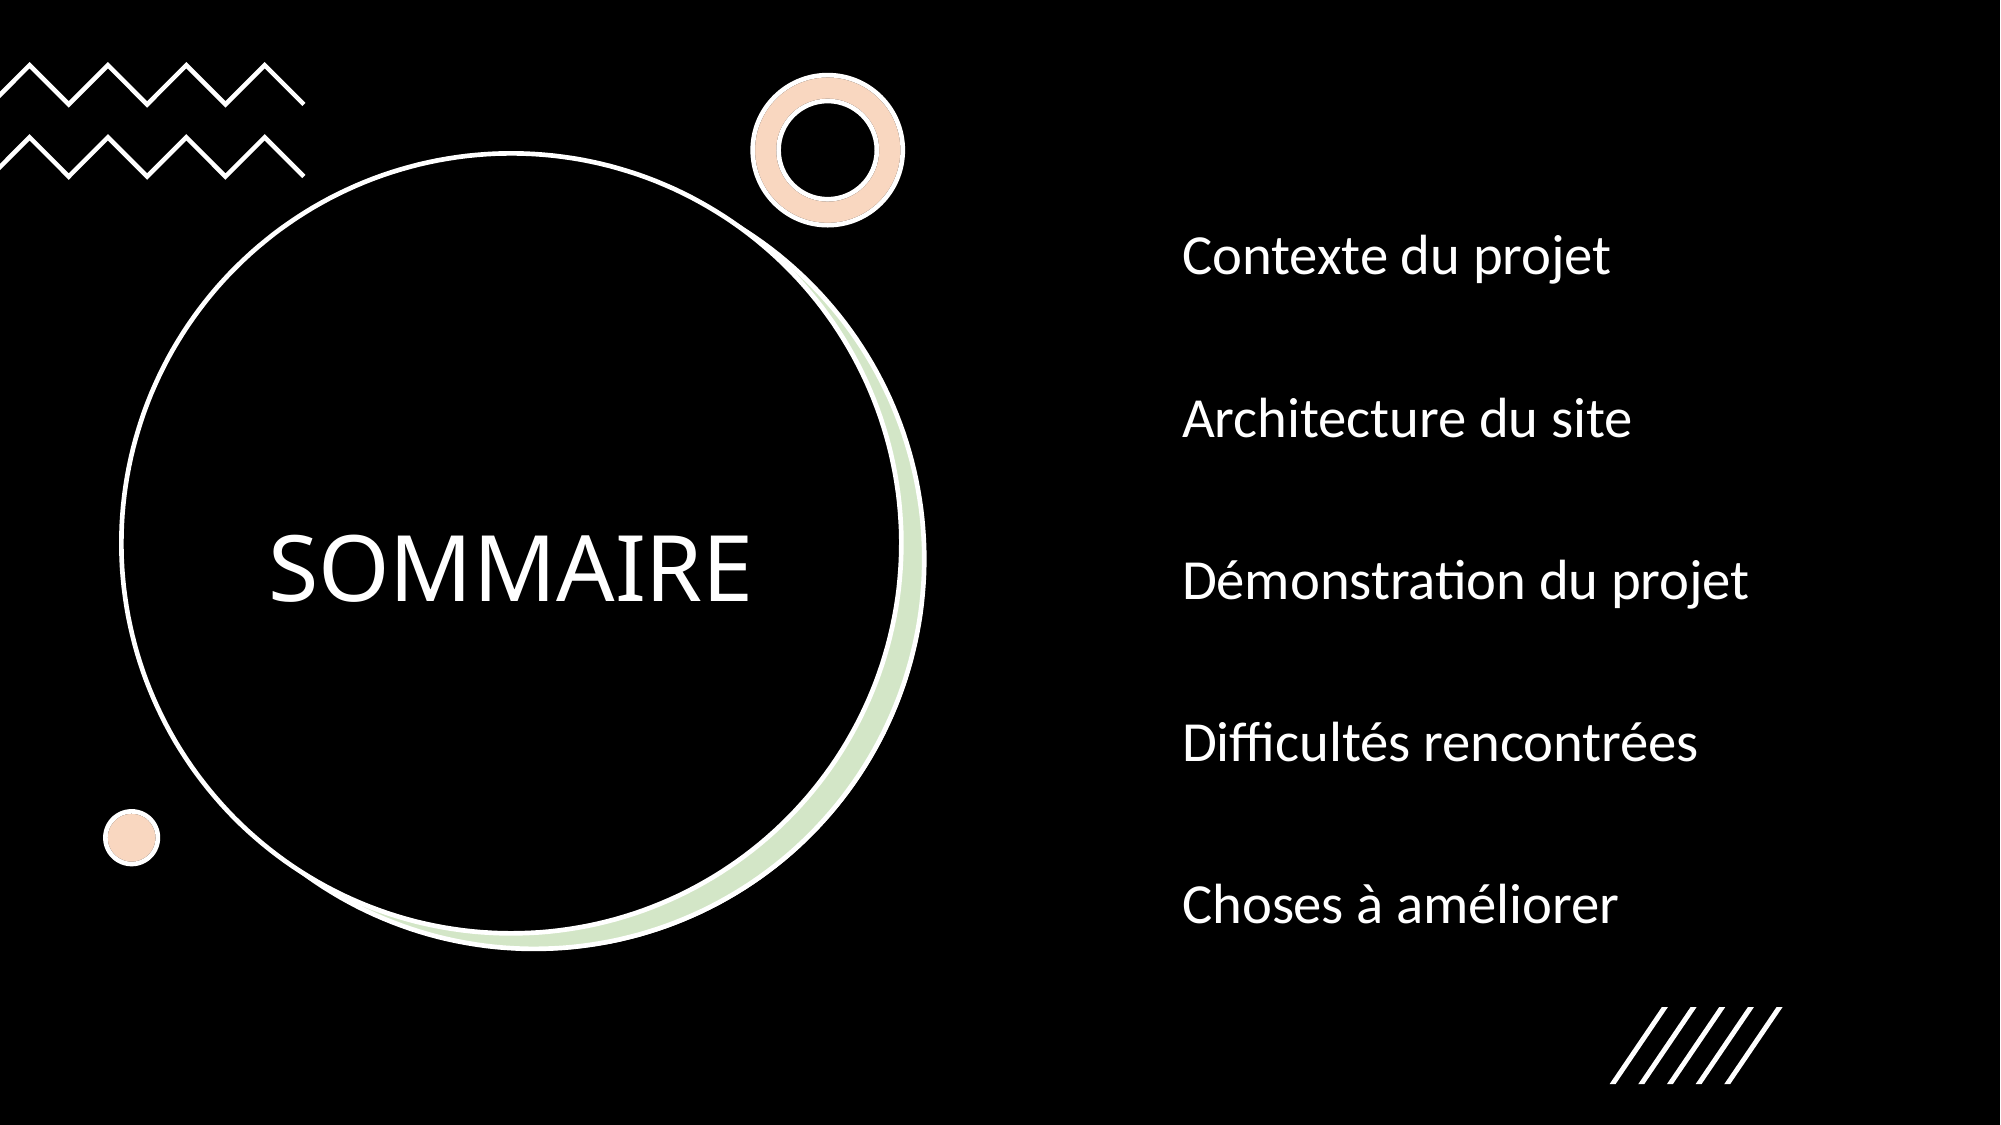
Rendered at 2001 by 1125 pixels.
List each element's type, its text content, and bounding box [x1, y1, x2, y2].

list Contexte du projet Architecture du site Démonstration du projet Difficultés rencontrées Choses à améliorer [1130, 218, 1987, 951]
text_box [0, 0, 2000, 1125]
title SOMMAIRE [180, 307, 842, 836]
